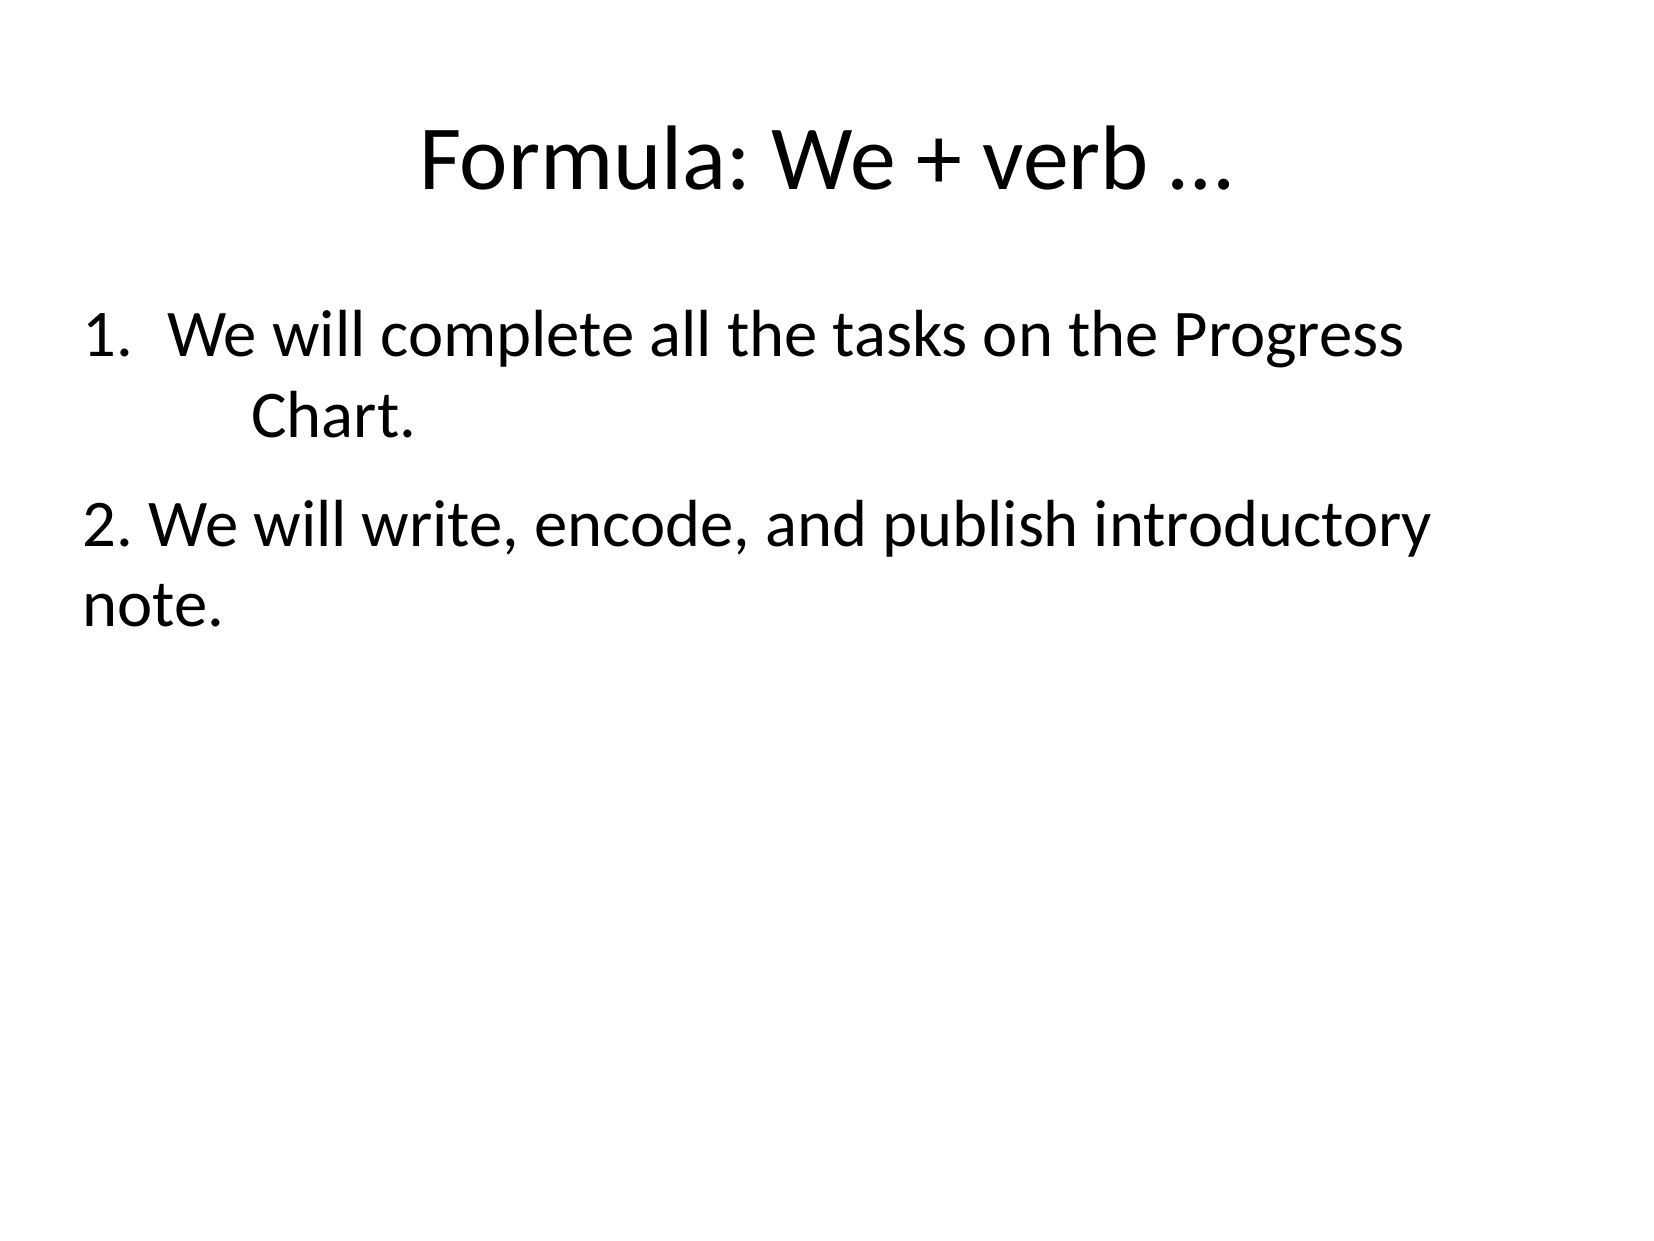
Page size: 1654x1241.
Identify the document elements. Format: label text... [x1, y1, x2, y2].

title Formula: We + verb … [82, 49, 1571, 257]
list We will complete all the tasks on the Progress Chart. 2. We will write, encode, and publish introductory note. [82, 290, 1571, 1010]
